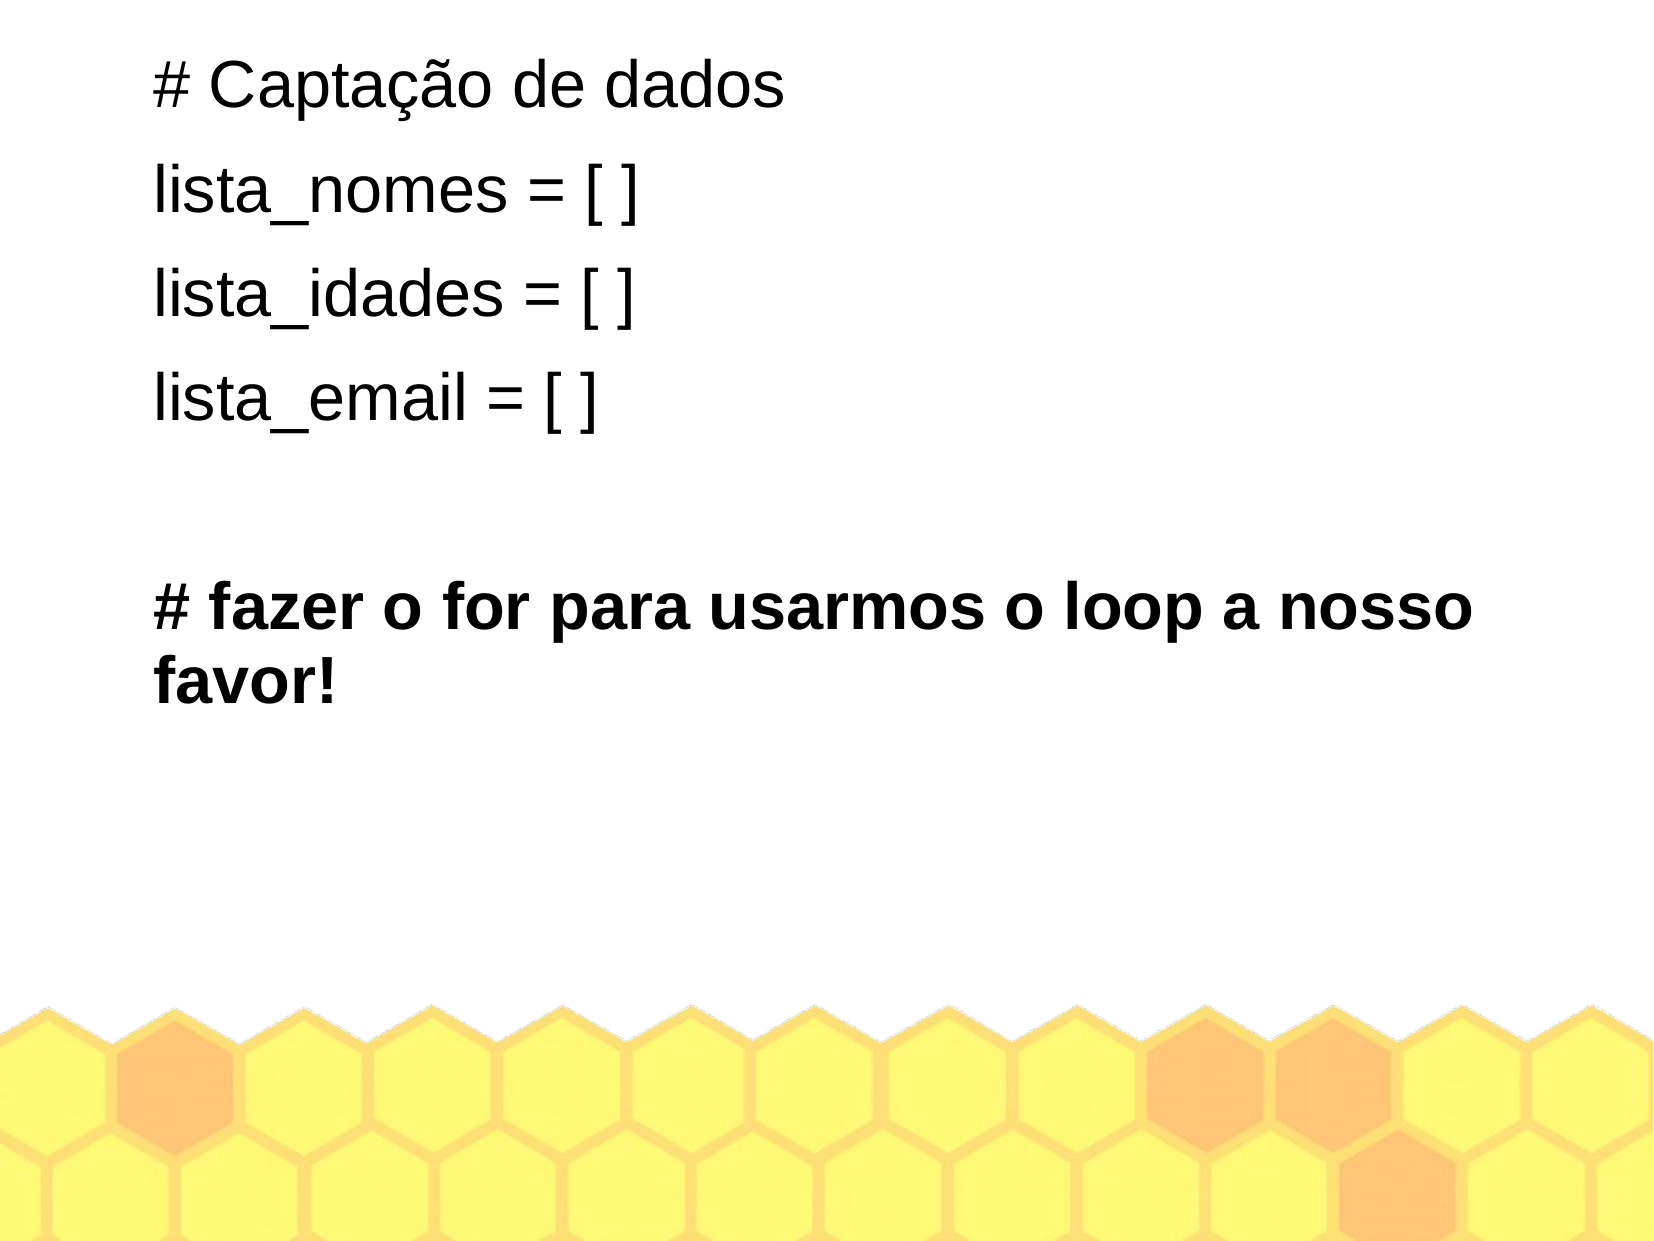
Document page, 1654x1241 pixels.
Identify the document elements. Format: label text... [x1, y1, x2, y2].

picture [0, 1001, 1654, 1241]
list # Captação de dados lista_nomes = [ ] lista_idades = [ ] lista_email = [ ] # fazer o for para usarmos o loop a nosso favor! [82, 47, 1571, 1205]
